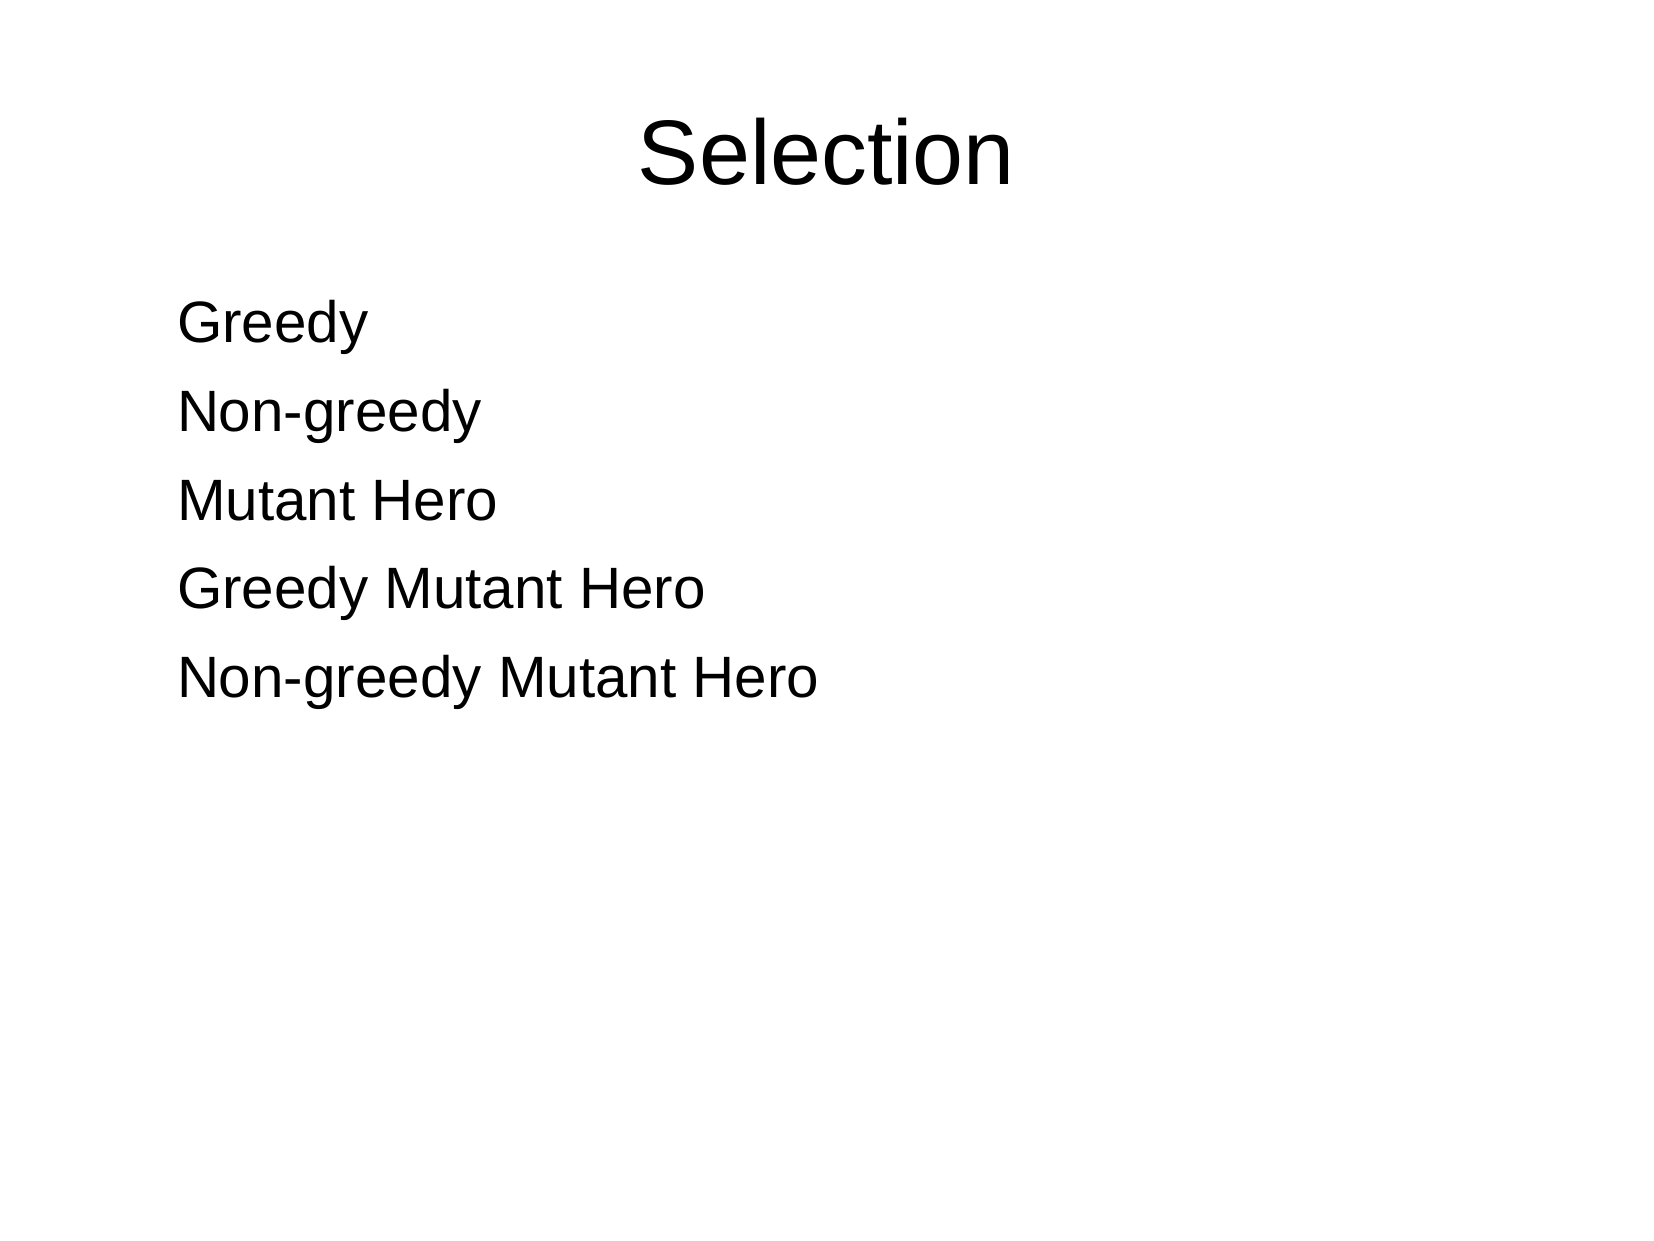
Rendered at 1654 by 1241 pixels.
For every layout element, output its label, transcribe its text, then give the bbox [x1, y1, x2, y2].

list Greedy Non-greedy Mutant Hero Greedy Mutant Hero Non-greedy Mutant Hero [82, 290, 1571, 1094]
title Selection [82, 56, 1571, 250]
